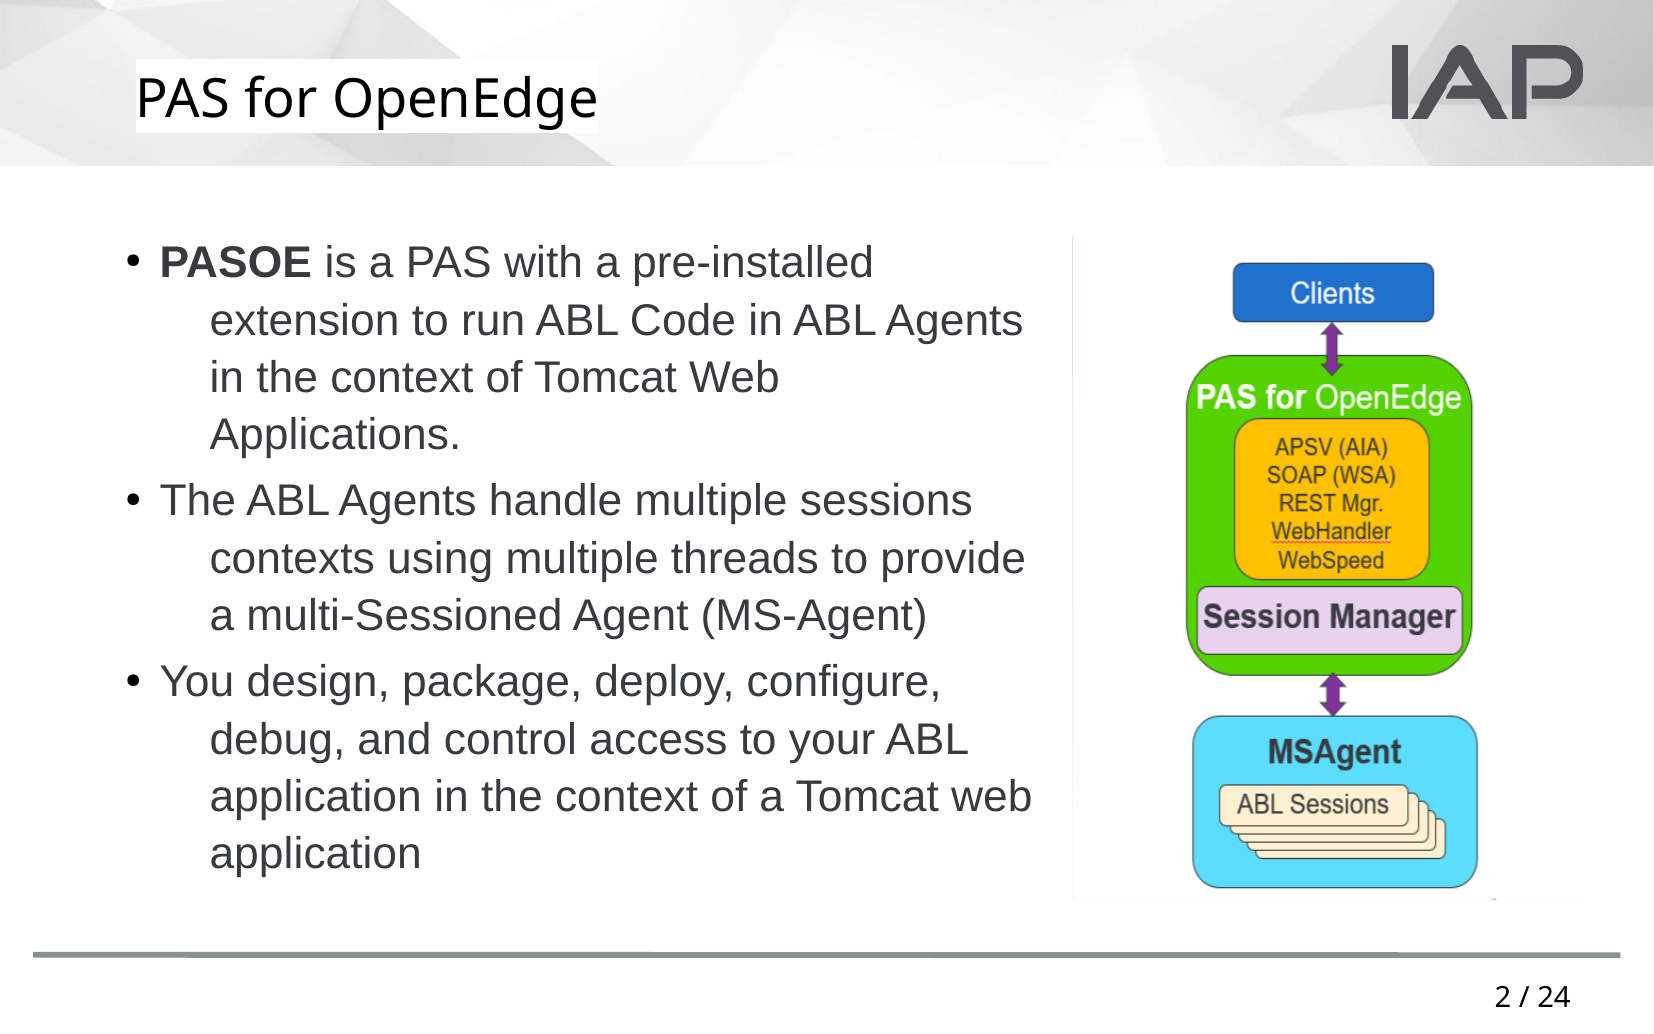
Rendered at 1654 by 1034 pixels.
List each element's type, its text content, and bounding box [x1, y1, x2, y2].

picture [1072, 236, 1583, 900]
picture [0, 0, 1654, 166]
list PASOE is a PAS with a pre-installed extension to run ABL Code in ABL Agents in the context of Tomcat Web Applications. The ABL Agents handle multiple sessions contexts using multiple threads to provide a multi-Sessioned Agent (MS-Agent) You design, package, deploy, configure, debug, and control access to your ABL application in the context of a Tomcat web application [109, 228, 1044, 880]
title PAS for OpenEdge [135, 41, 1264, 152]
